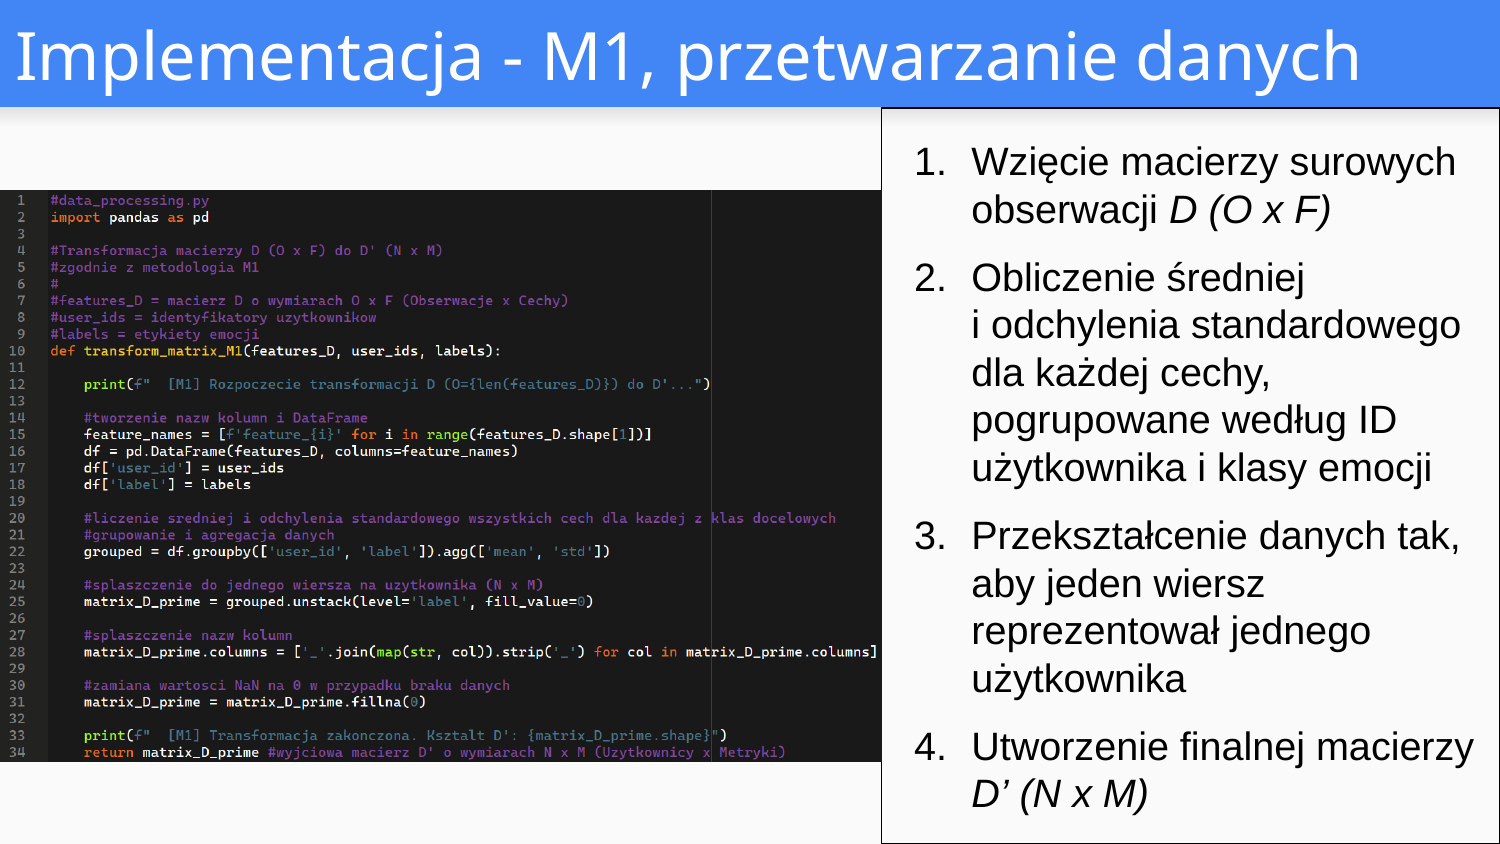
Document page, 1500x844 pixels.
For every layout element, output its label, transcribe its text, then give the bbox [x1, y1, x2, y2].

text_box Wzięcie macierzy surowych obserwacji D (O x F) Obliczenie średniej i odchylenia standardowego dla każdej cechy, pogrupowane według ID użytkownika i klasy emocji Przekształcenie danych tak, aby jeden wiersz reprezentował jednego użytkownika Utworzenie finalnej macierzy D’ (N x M) [881, 108, 1500, 844]
picture [0, 190, 882, 762]
title Implementacja - M1, przetwarzanie danych [0, 0, 1448, 109]
